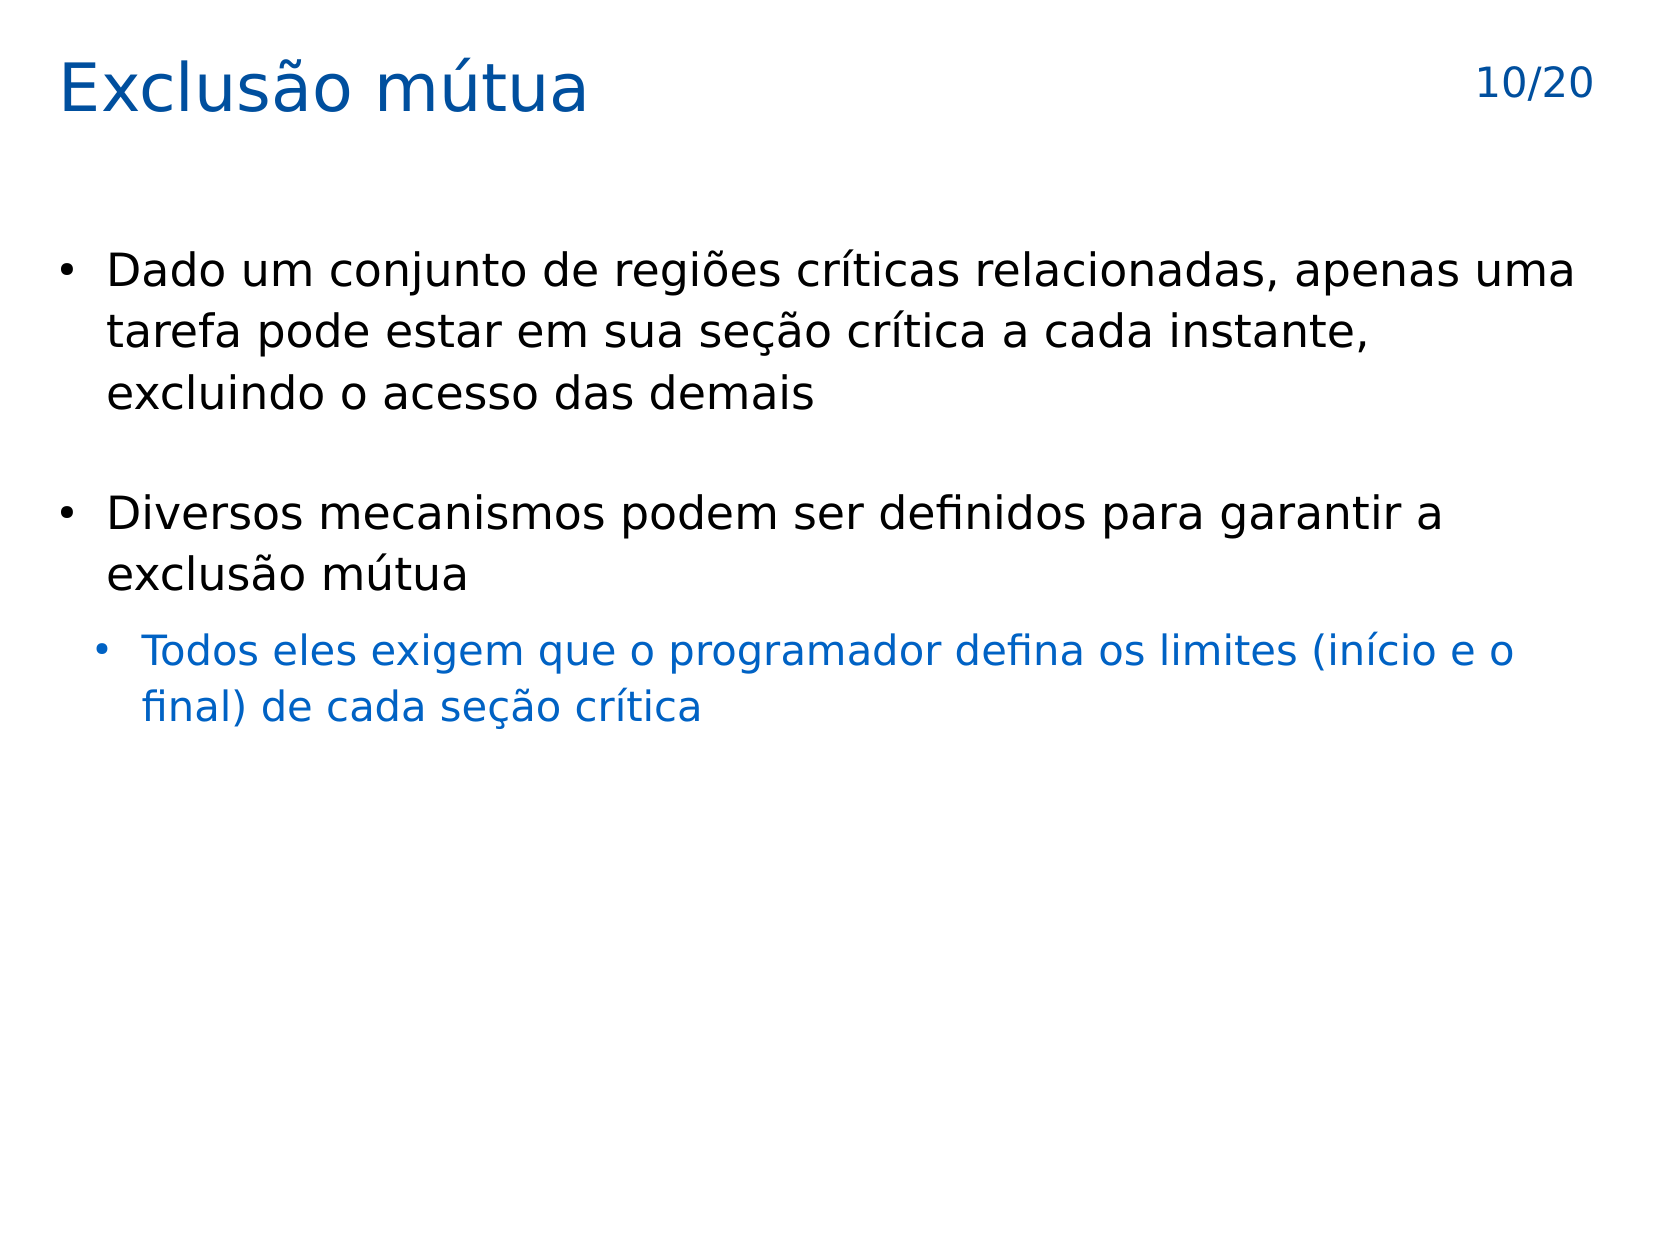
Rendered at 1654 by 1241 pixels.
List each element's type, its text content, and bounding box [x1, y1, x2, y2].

title Exclusão mútua [59, 29, 1625, 148]
list Dado um conjunto de regiões críticas relacionadas, apenas uma tarefa pode estar em sua seção crítica a cada instante, excluindo o acesso das demais Diversos mecanismos podem ser definidos para garantir a exclusão mútua Todos eles exigem que o programador defina os limites (início e o final) de cada seção crítica [59, 236, 1595, 1211]
